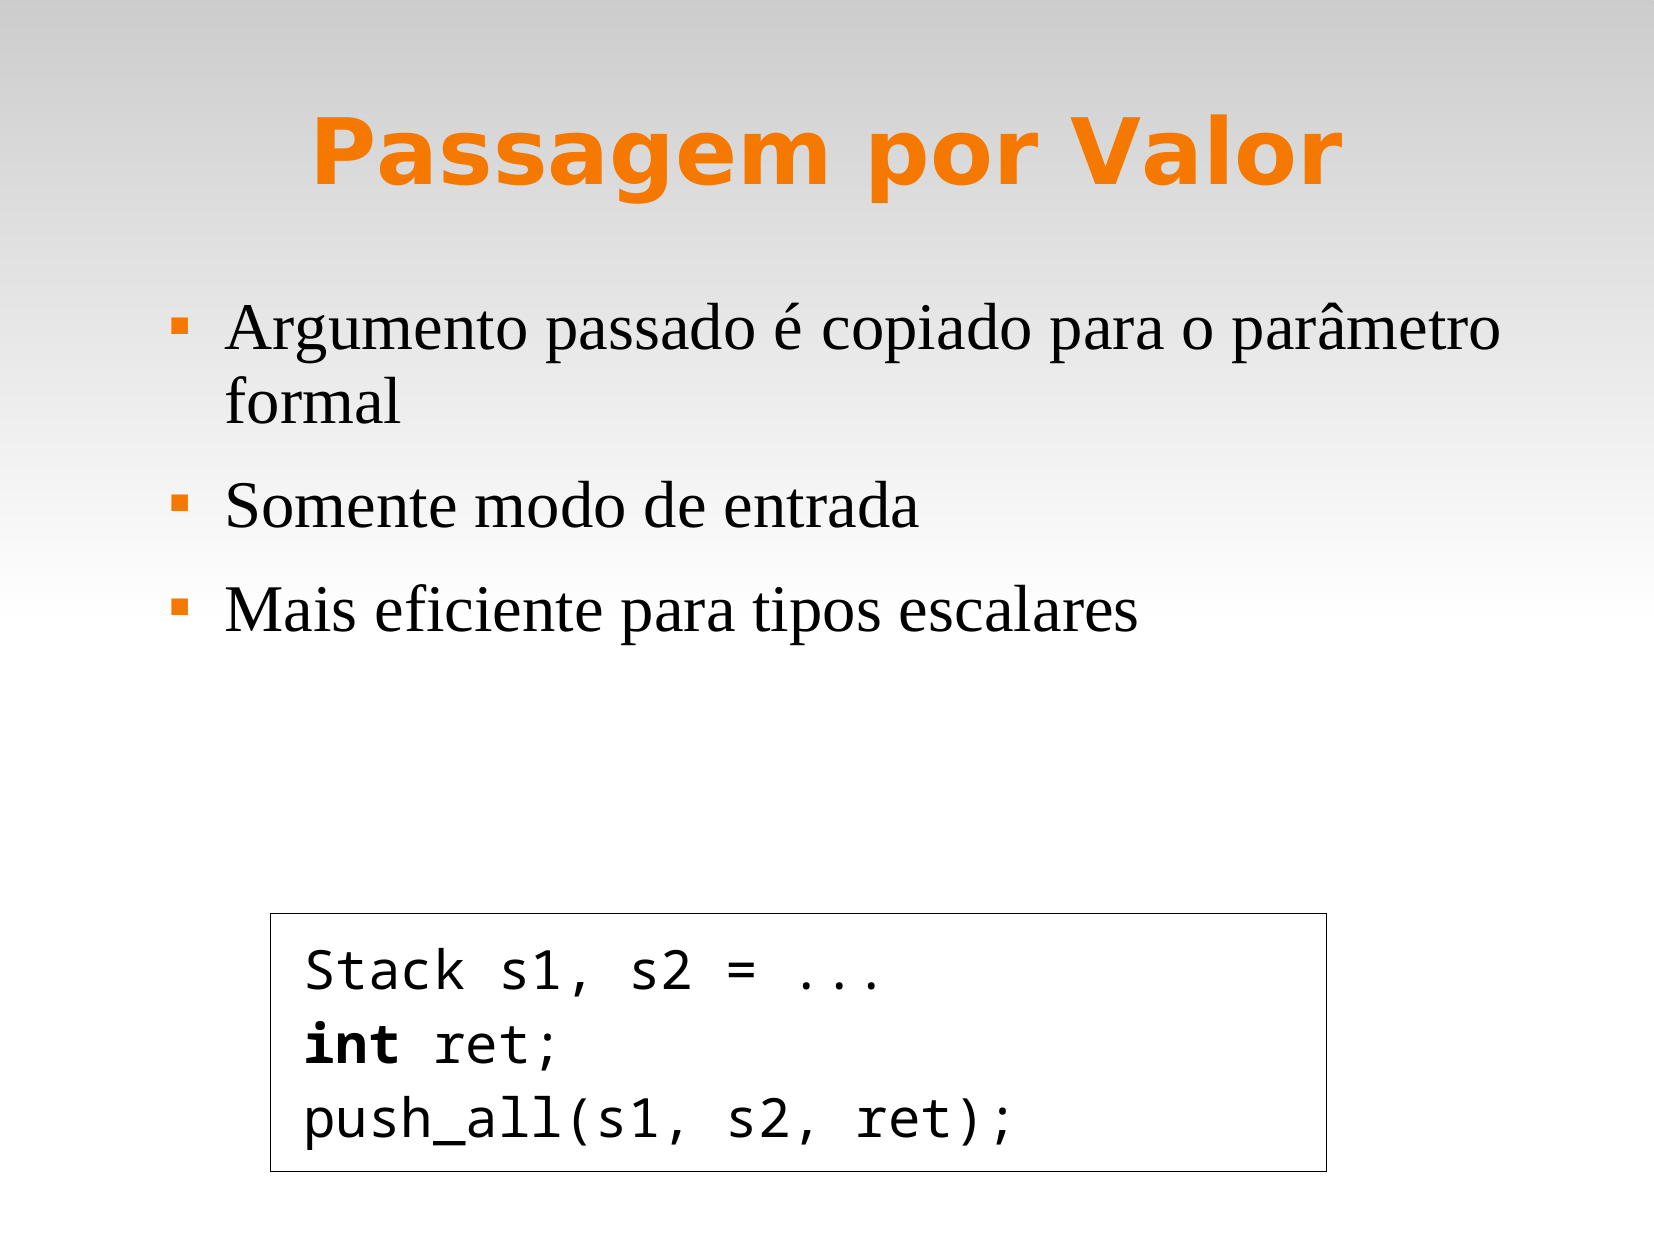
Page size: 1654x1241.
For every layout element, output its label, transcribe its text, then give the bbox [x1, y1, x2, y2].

text_box Stack s1, s2 = ... int ret; push_all(s1, s2, ret); [270, 913, 1327, 1172]
list Argumento passado é copiado para o parâmetro formal Somente modo de entrada Mais eficiente para tipos escalares [82, 290, 1571, 1109]
title Passagem por Valor [82, 49, 1571, 257]
